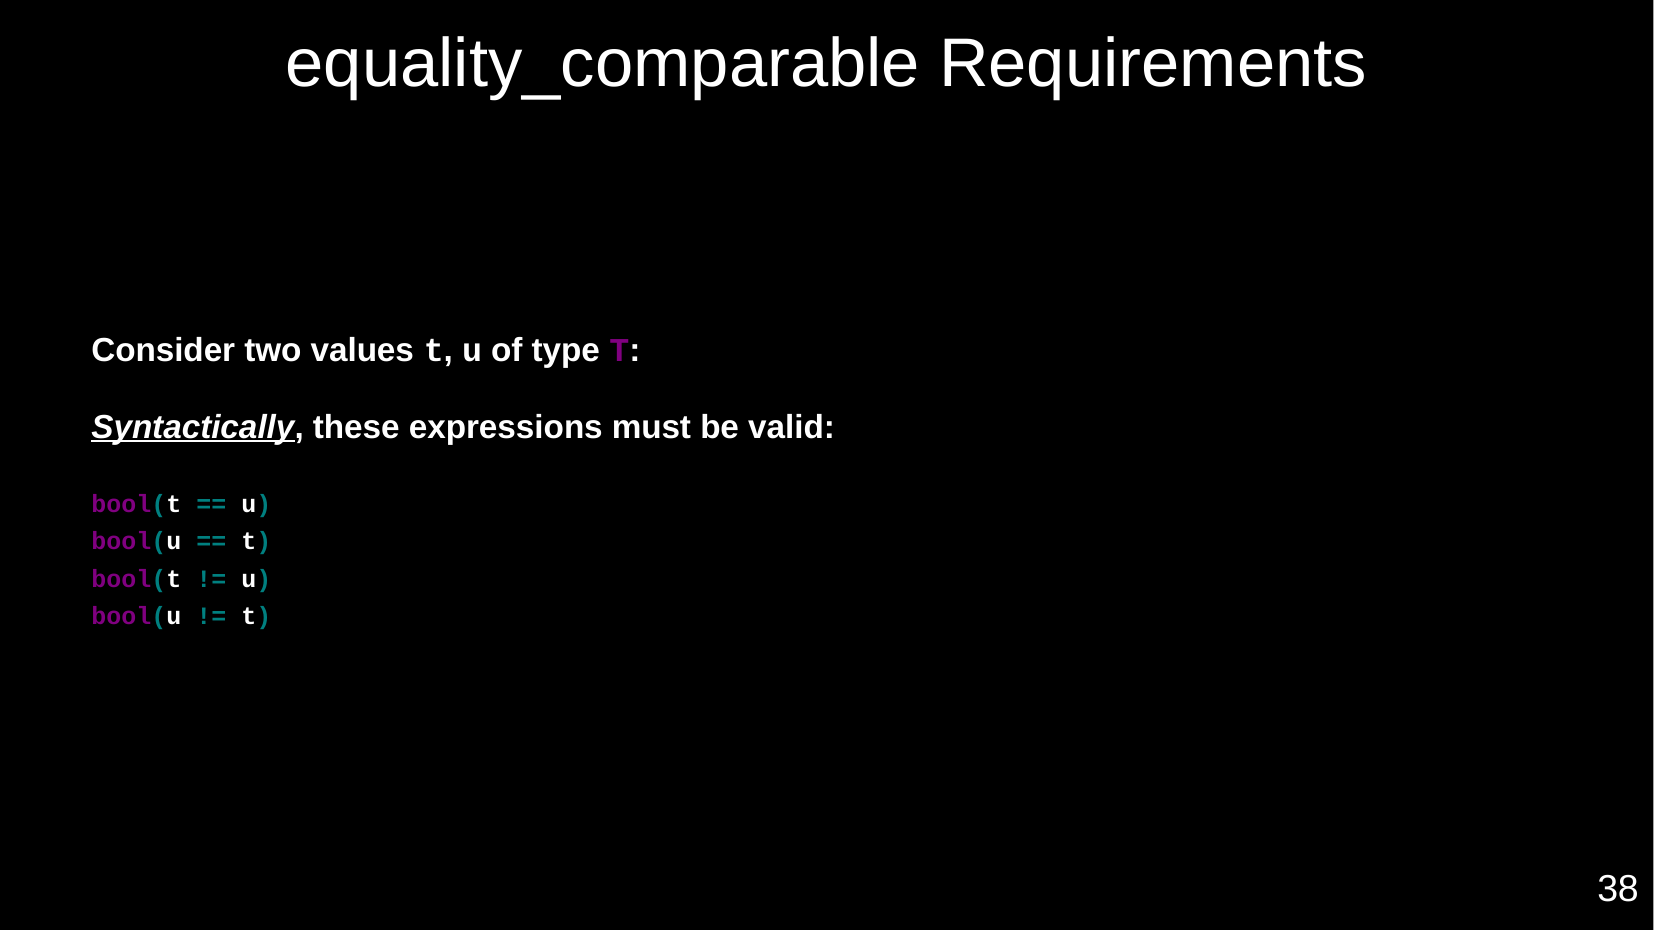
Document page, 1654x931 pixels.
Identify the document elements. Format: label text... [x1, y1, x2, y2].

title equality_comparable Requirements [82, 4, 1571, 121]
text_box Consider two values t, u of type T: Syntactically, these expressions must be valid: bool(t == u) bool(u == t) bool(t != u) bool(u != t) [91, 185, 1580, 779]
text_box <number> [1024, 860, 1654, 931]
